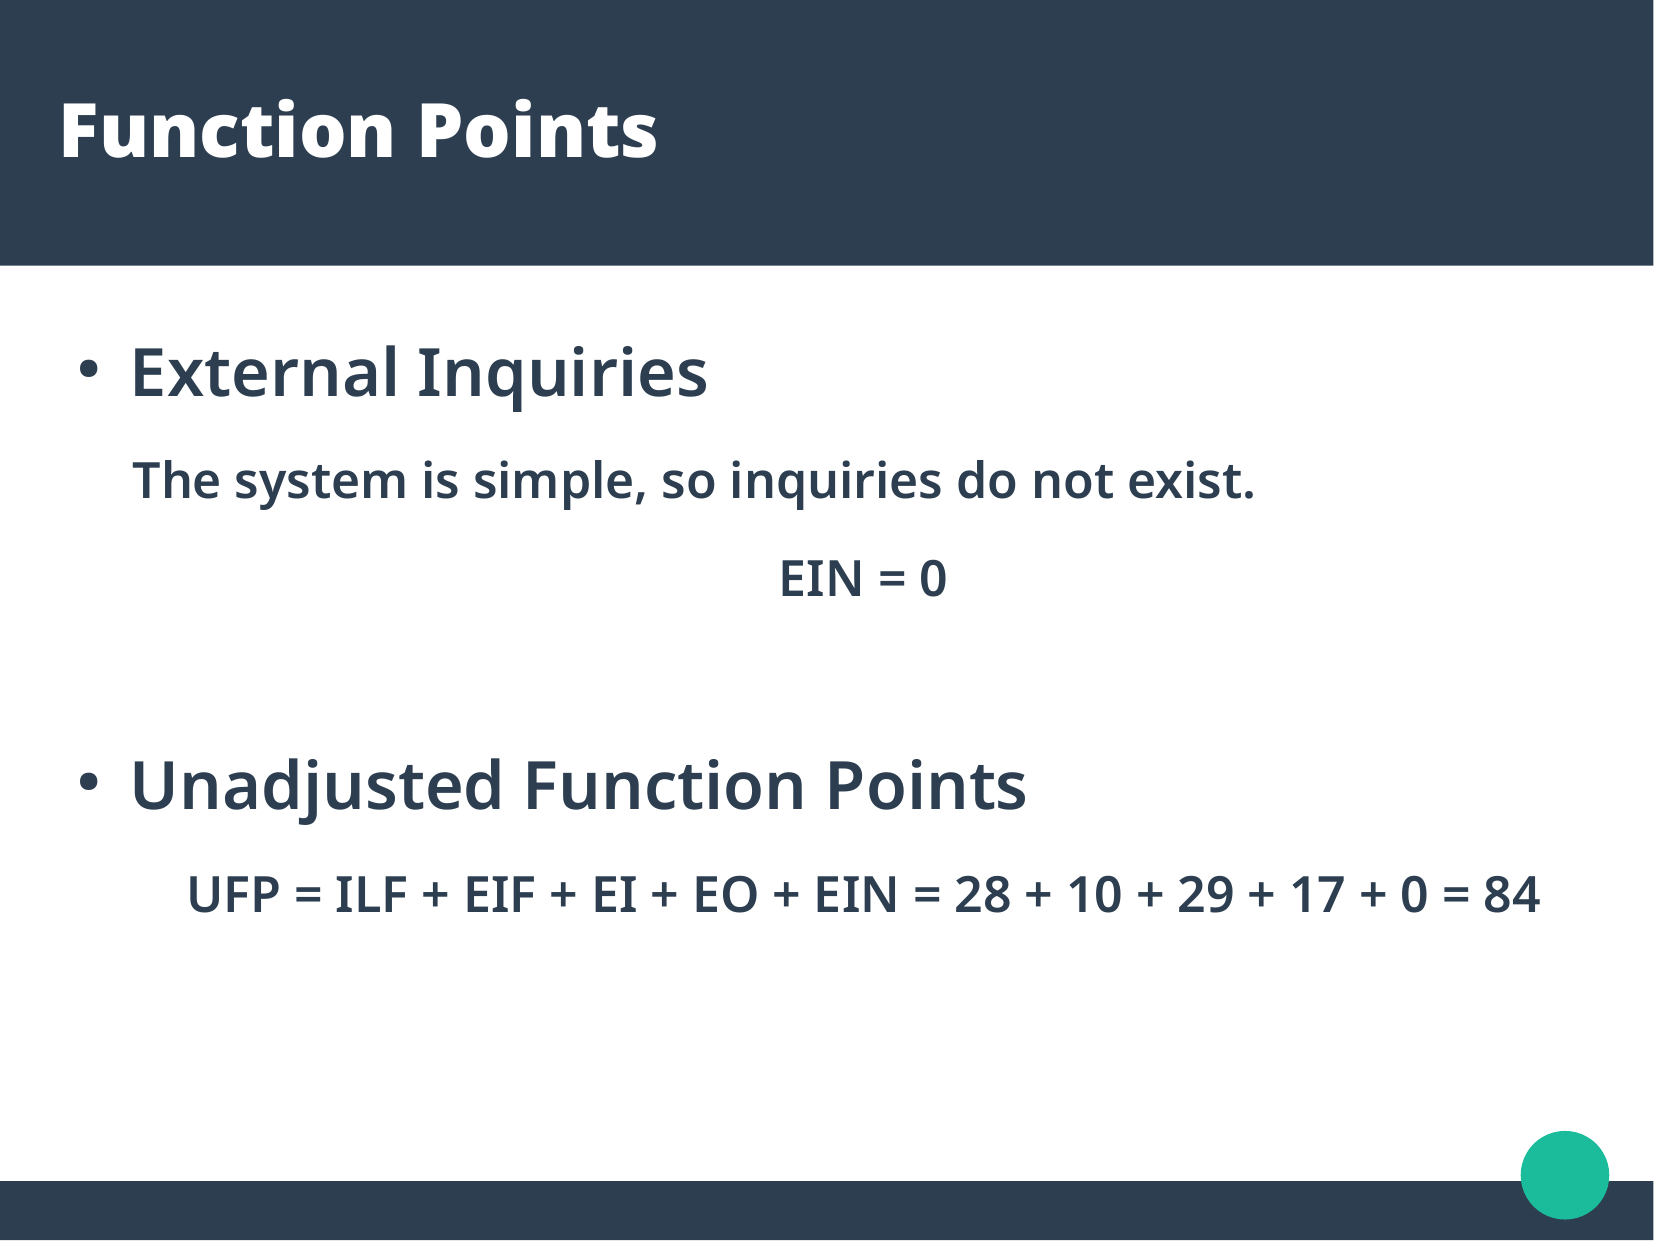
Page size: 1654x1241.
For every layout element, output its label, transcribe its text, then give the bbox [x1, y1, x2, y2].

list External Inquiries The system is simple, so inquiries do not exist. EIN = 0 Unadjusted Function Points UFP = ILF + EIF + EI + EO + EIN = 28 + 10 + 29 + 17 + 0 = 84 [59, 324, 1595, 1152]
title Function Points [59, 49, 1595, 207]
